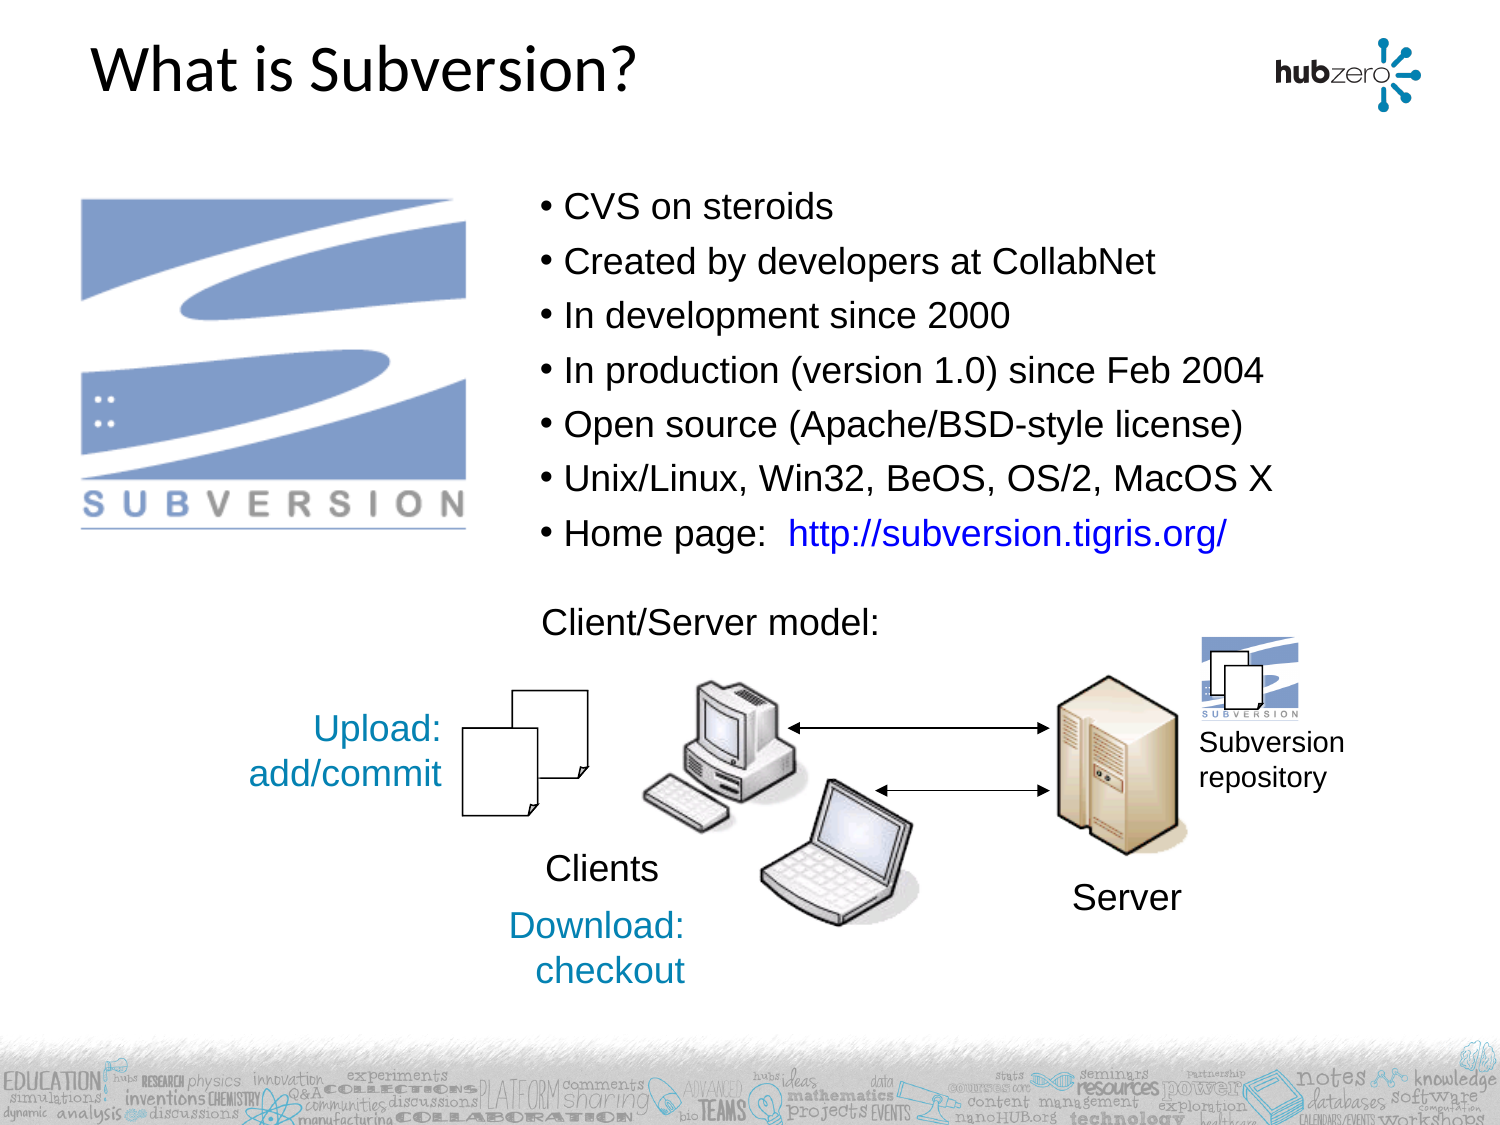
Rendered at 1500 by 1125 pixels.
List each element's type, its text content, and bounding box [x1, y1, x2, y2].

picture [75, 192, 474, 536]
text_box Upload: add/commit [233, 696, 457, 803]
picture [0, 1034, 1500, 1125]
text_box Client/Server model: [526, 590, 896, 652]
picture [1272, 35, 1424, 115]
text_box [462, 690, 588, 816]
text_box What is Subversion? [75, 12, 1249, 118]
text_box Server [1057, 865, 1198, 927]
text_box Subversion repository [1184, 715, 1361, 801]
picture [1050, 635, 1300, 866]
text_box Download: checkout [493, 893, 700, 1000]
text_box Clients [530, 835, 675, 893]
picture [639, 665, 932, 936]
text_box [1210, 651, 1263, 710]
text_box CVS on steroids Created by developers at CollabNet In development since 2000 In production (version 1.0) since Feb 2004 Open source (Apache/BSD-style license) Unix/Linux, Win32, BeOS, OS/2, MacOS X Home page: http://subversion.tigris.org/ [525, 174, 1289, 562]
